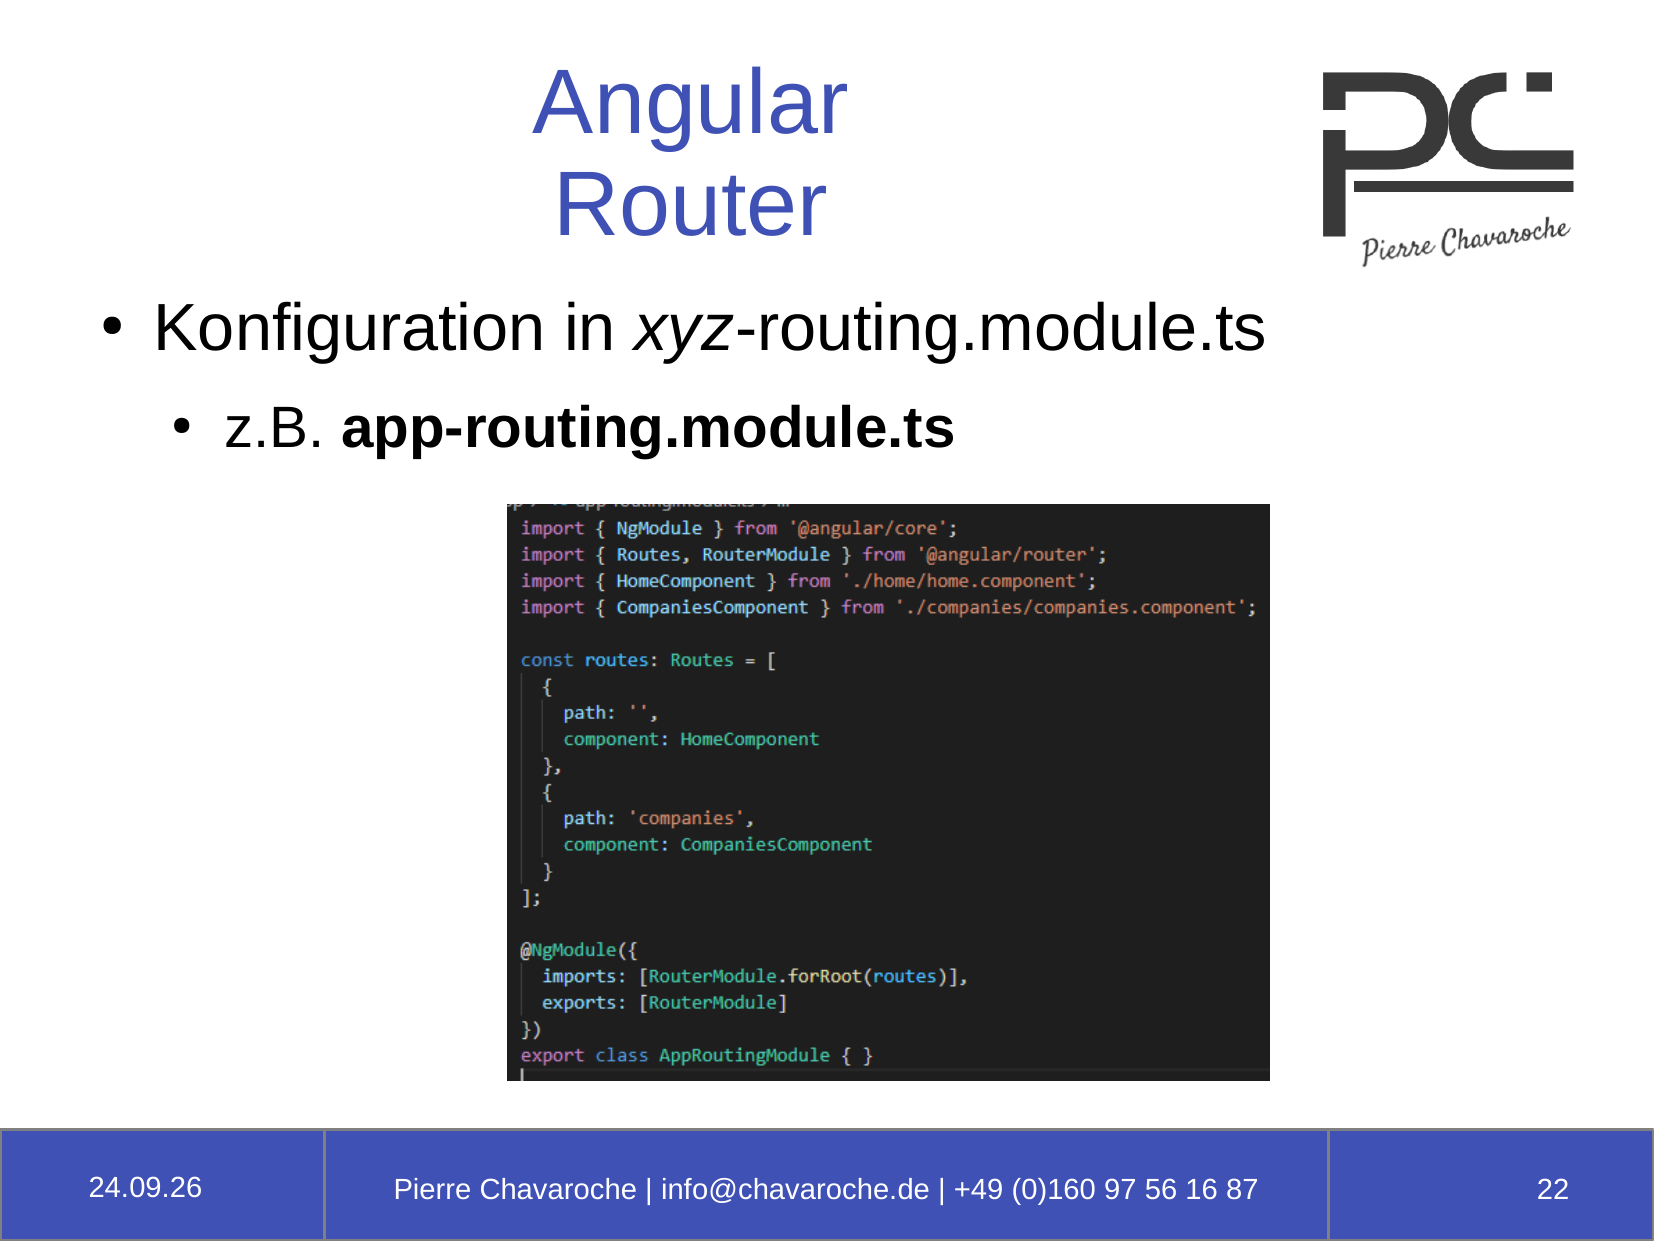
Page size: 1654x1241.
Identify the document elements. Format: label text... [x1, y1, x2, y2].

title Angular Router [82, 49, 1300, 257]
picture [507, 504, 1270, 1081]
picture [1307, 29, 1589, 311]
list Konfiguration in xyz-routing.module.ts z.B. app-routing.module.ts [82, 290, 1571, 1109]
